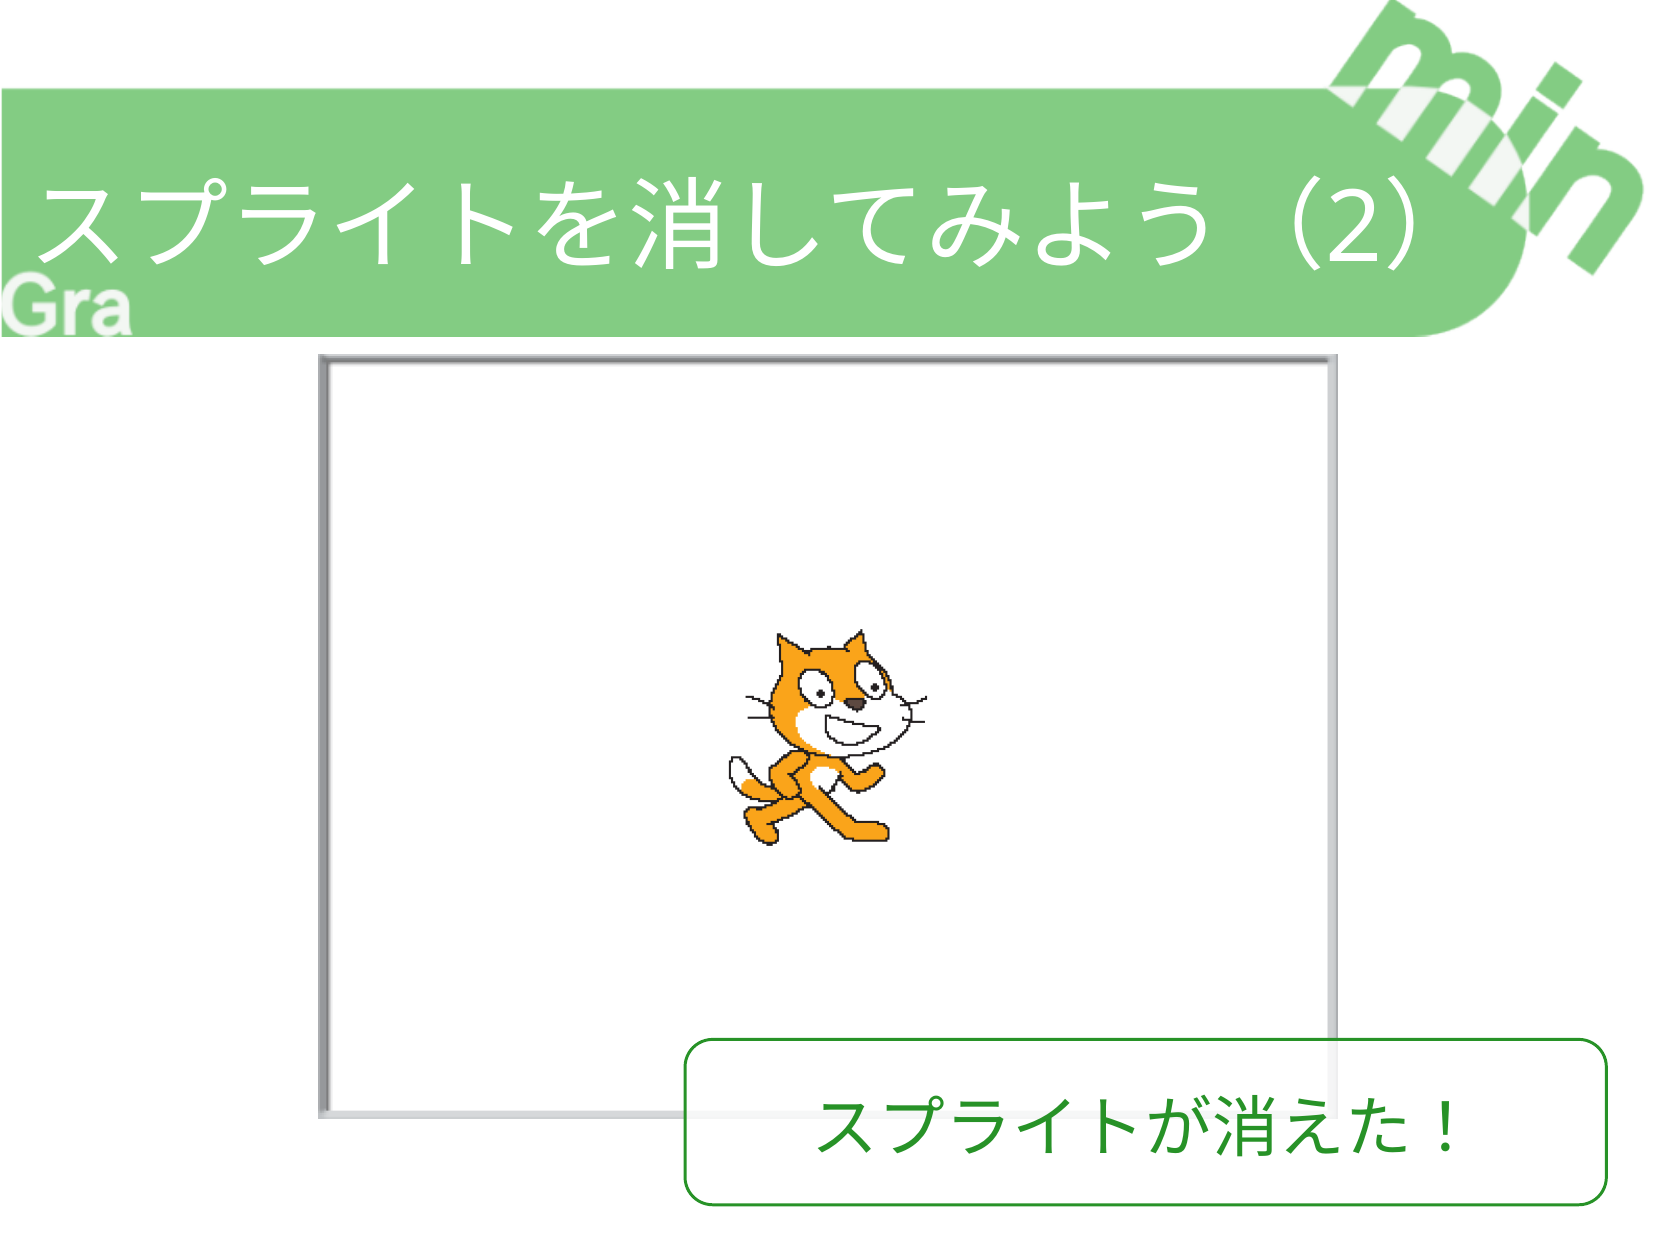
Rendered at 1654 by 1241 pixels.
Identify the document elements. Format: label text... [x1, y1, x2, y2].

picture [318, 354, 1338, 1119]
picture [1, 0, 1654, 337]
text_box スプライトが消えた！ [685, 1039, 1607, 1205]
title スプライトを消してみよう（2） [11, 134, 1501, 303]
